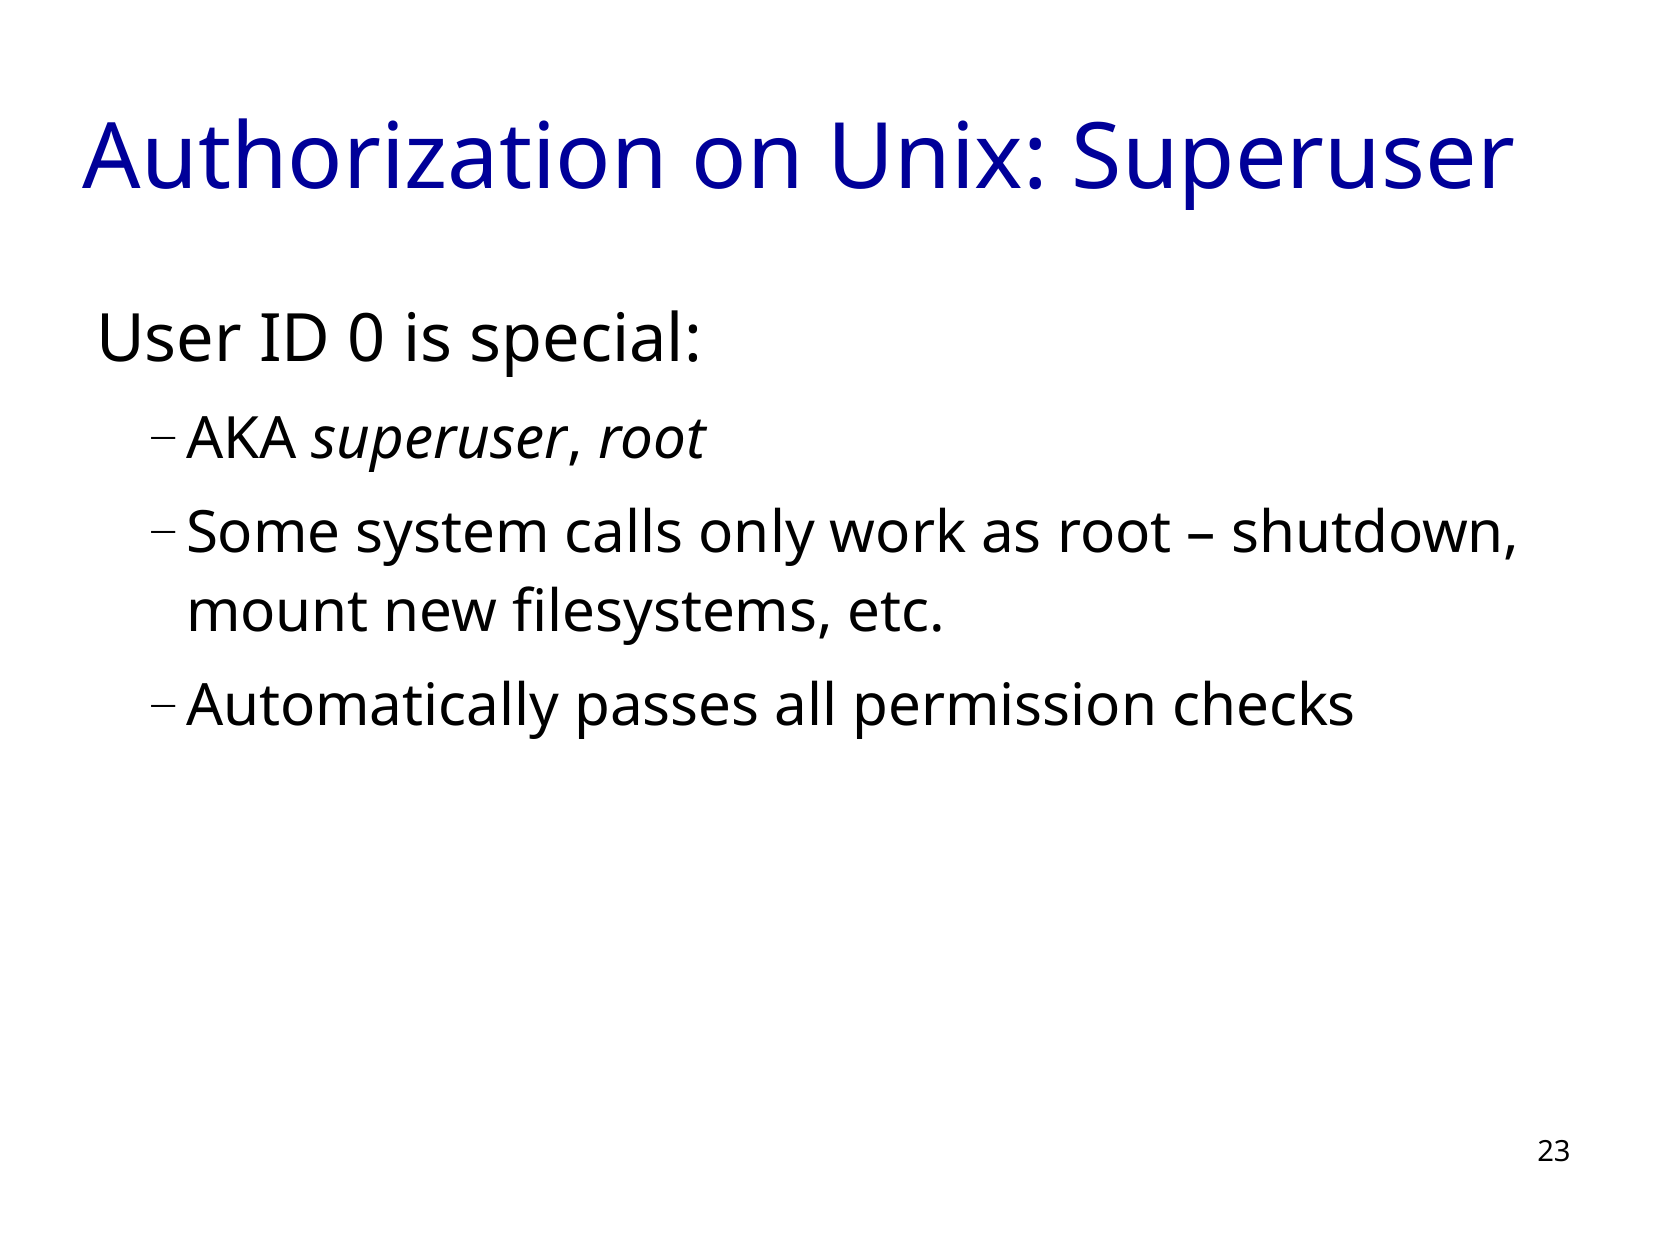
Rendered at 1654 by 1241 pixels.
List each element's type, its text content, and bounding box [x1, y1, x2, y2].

title Authorization on Unix: Superuser [82, 49, 1571, 257]
list User ID 0 is special: AKA superuser, root Some system calls only work as root – shutdown, mount new filesystems, etc. Automatically passes all permission checks [60, 290, 1571, 1096]
